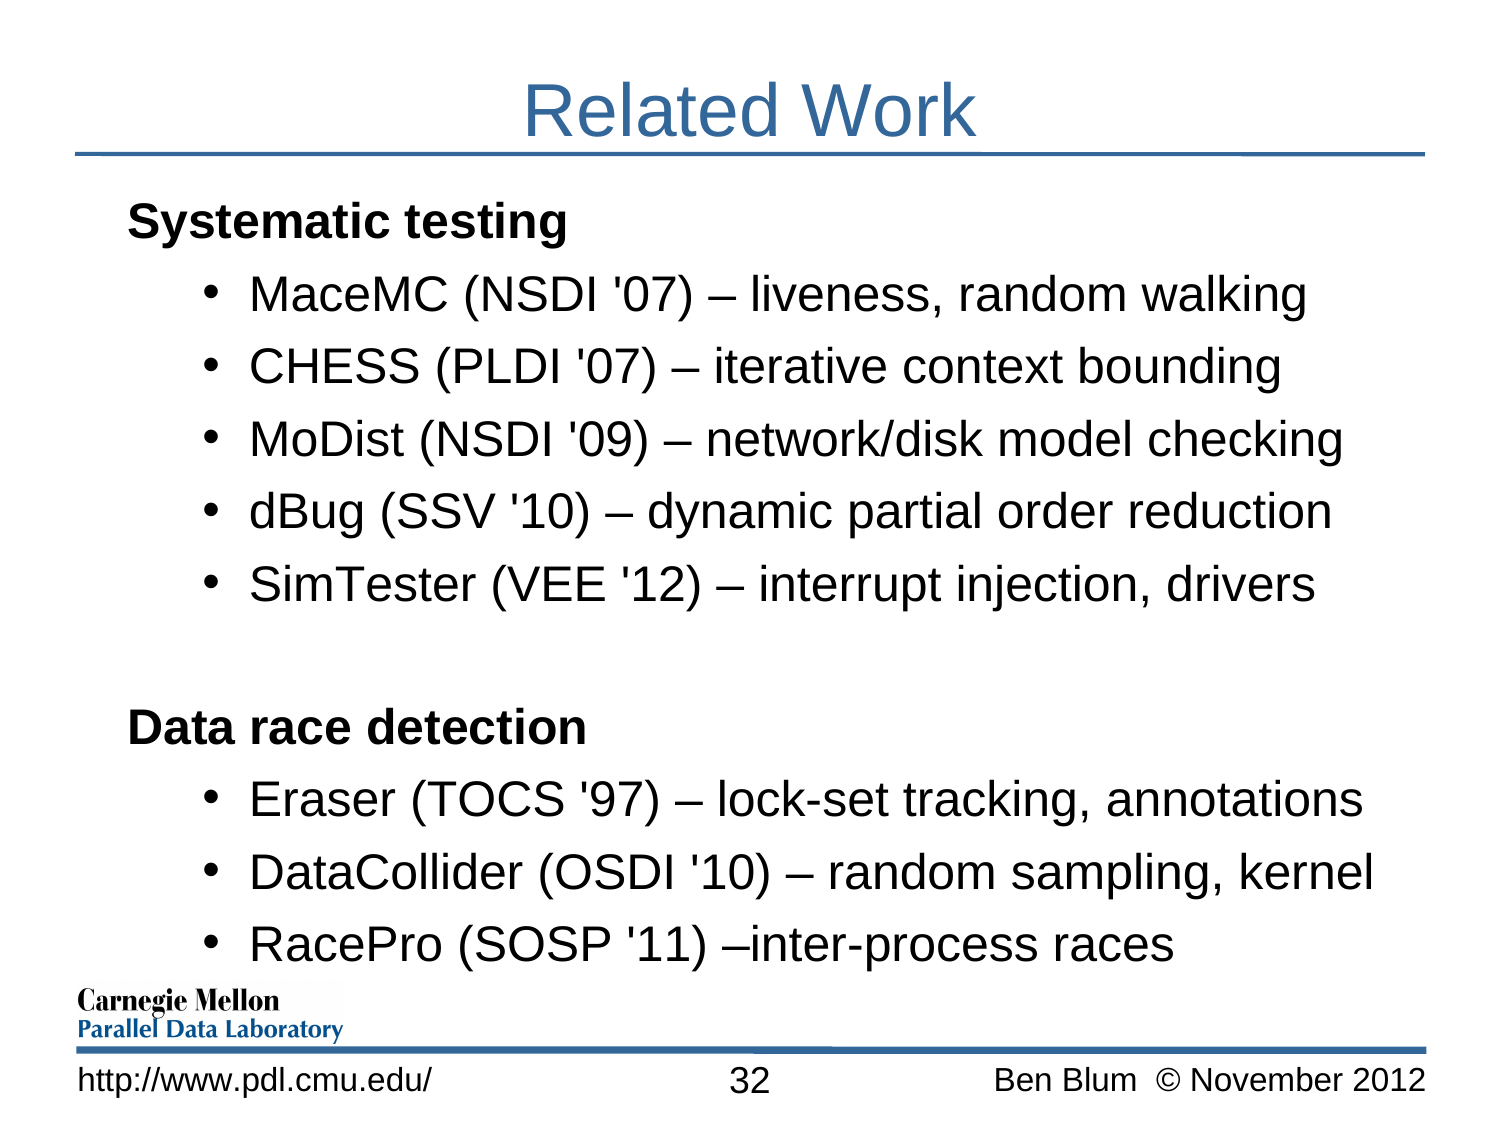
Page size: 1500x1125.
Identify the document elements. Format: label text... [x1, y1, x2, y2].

list Systematic testing MaceMC (NSDI '07) – liveness, random walking CHESS (PLDI '07) – iterative context bounding MoDist (NSDI '09) – network/disk model checking dBug (SSV '10) – dynamic partial order reduction SimTester (VEE '12) – interrupt injection, drivers Data race detection Eraser (TOCS '97) – lock-set tracking, annotations DataCollider (OSDI '10) – random sampling, kernel RacePro (SOSP '11) –inter-process races [112, 181, 1463, 980]
picture [77, 979, 343, 1044]
title Related Work [112, 50, 1388, 163]
